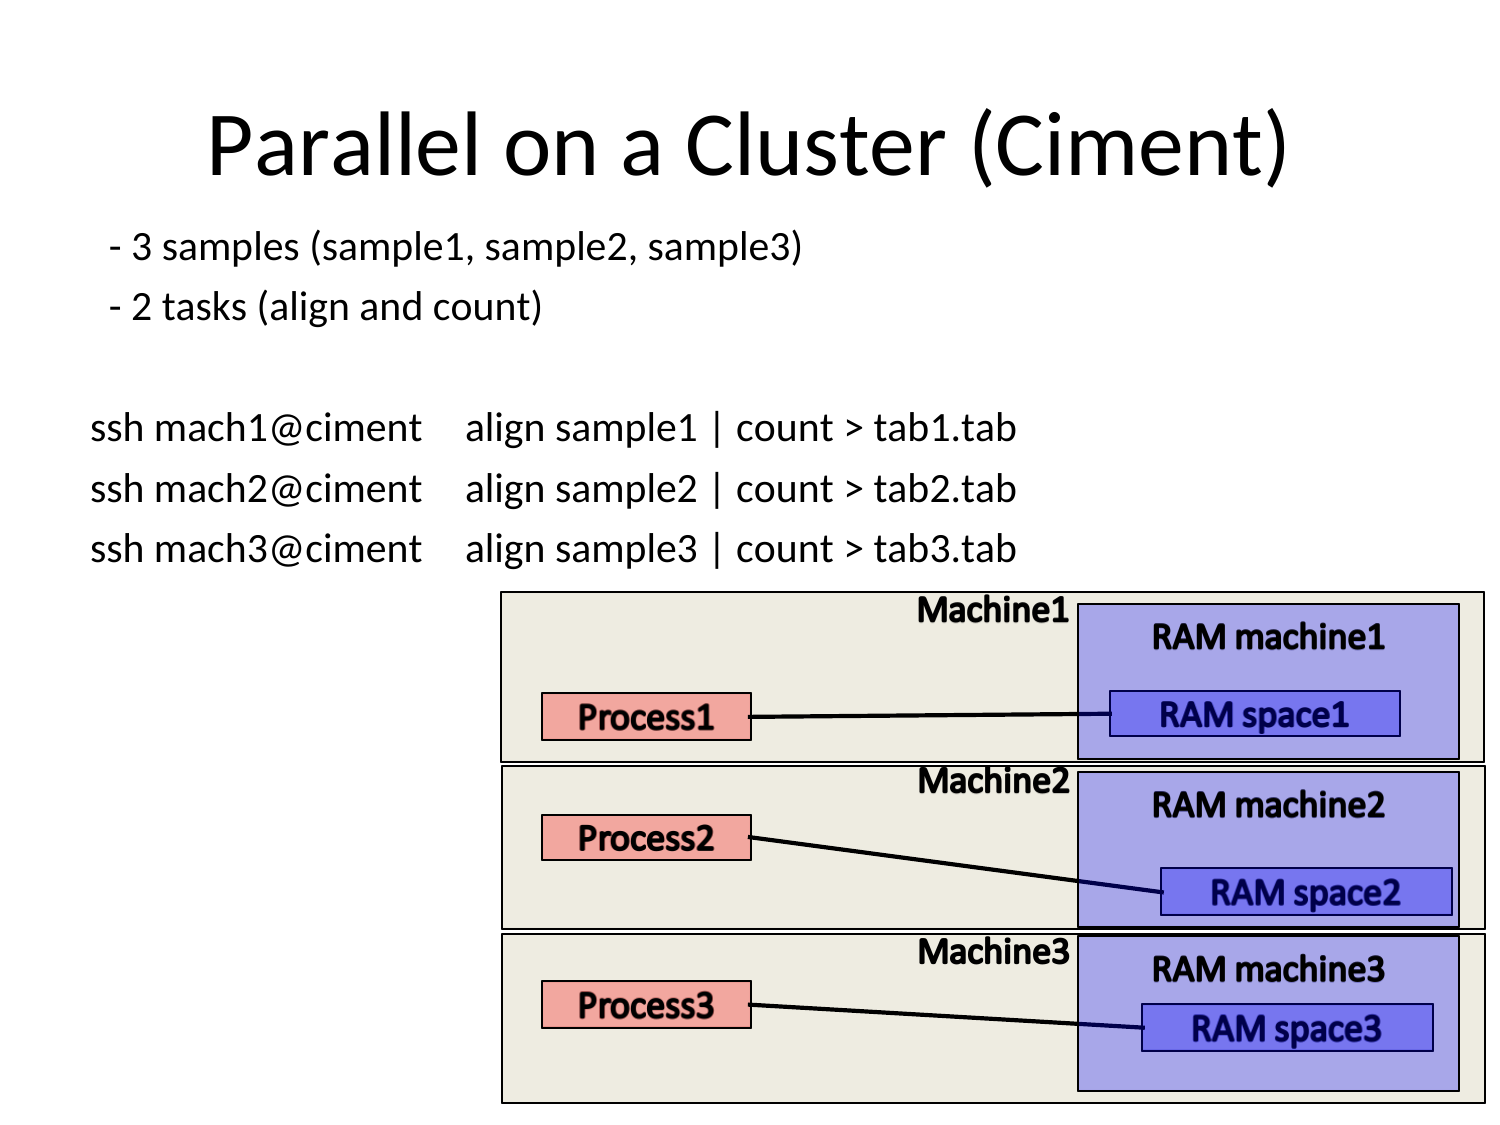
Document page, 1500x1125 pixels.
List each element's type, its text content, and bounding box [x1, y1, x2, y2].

list - 3 samples (sample1, sample2, sample3) - 2 tasks (align and count) ssh mach1@ciment align sample1 | count > tab1.tab ssh mach2@ciment align sample2 | count > tab2.tab ssh mach3@ciment align sample3 | count > tab3.tab [75, 210, 1426, 655]
picture [500, 591, 1485, 763]
picture [501, 765, 1486, 930]
picture [501, 933, 1486, 1104]
title Parallel on a Cluster (Ciment) [75, 45, 1426, 210]
